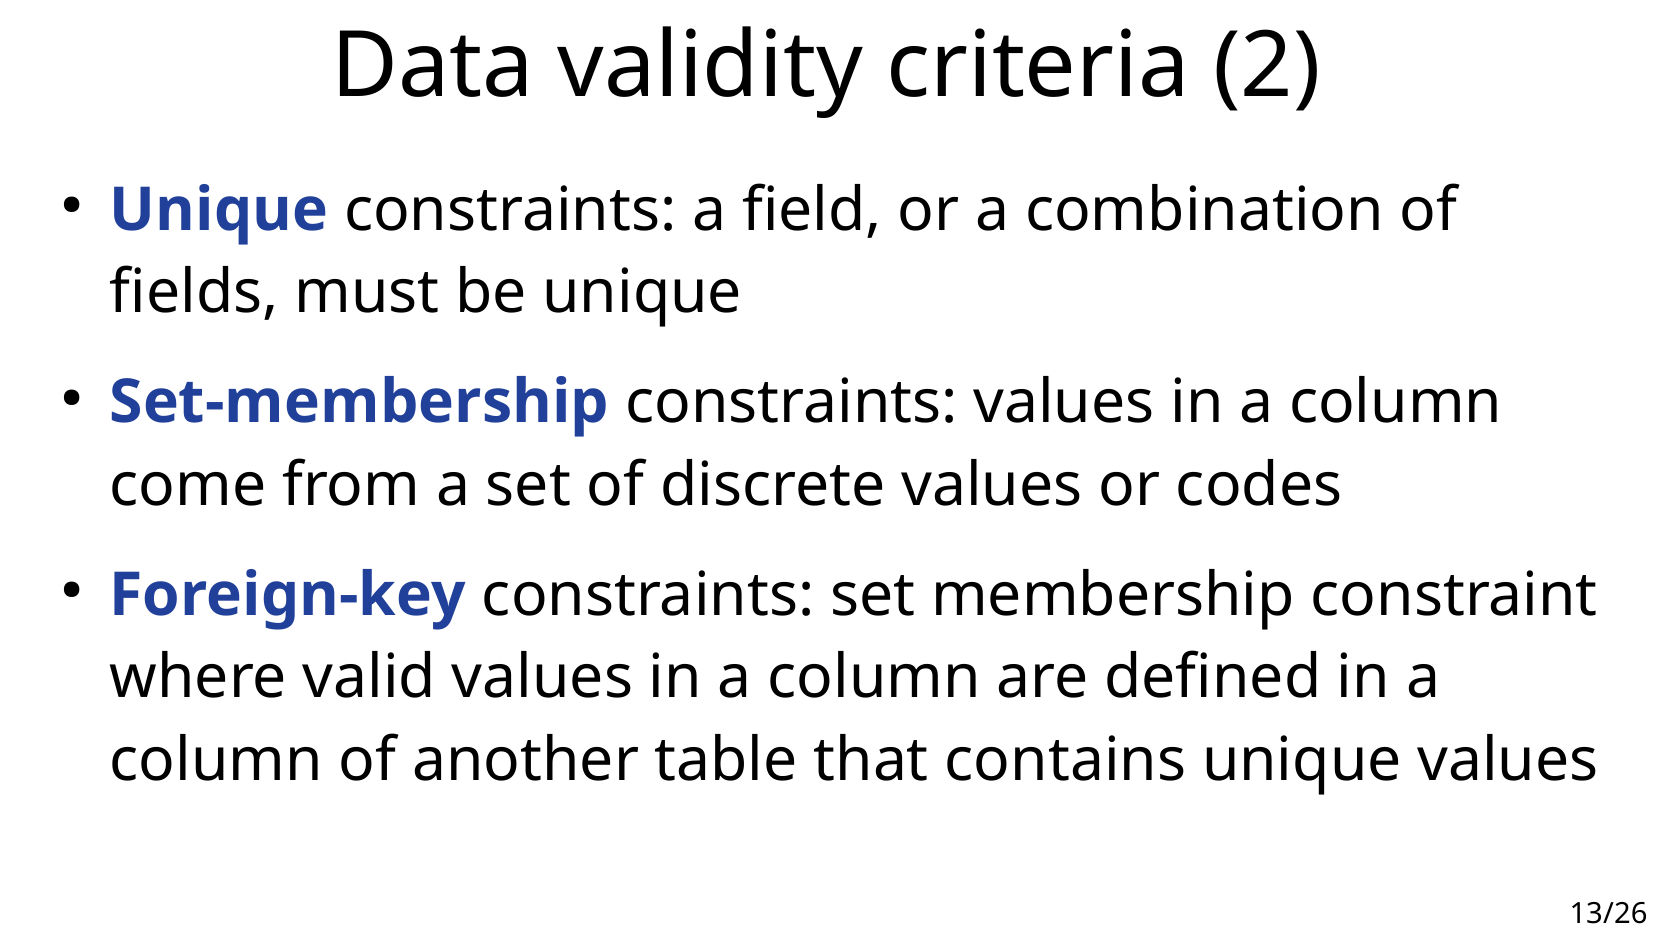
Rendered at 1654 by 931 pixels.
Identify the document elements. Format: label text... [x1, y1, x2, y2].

list Unique constraints: a field, or a combination of fields, must be unique Set-membership constraints: values in a column come from a set of discrete values or codes Foreign-key constraints: set membership constraint where valid values in a column are defined in a column of another table that contains unique values [45, 165, 1606, 886]
title Data validity criteria (2) [82, 1, 1571, 121]
